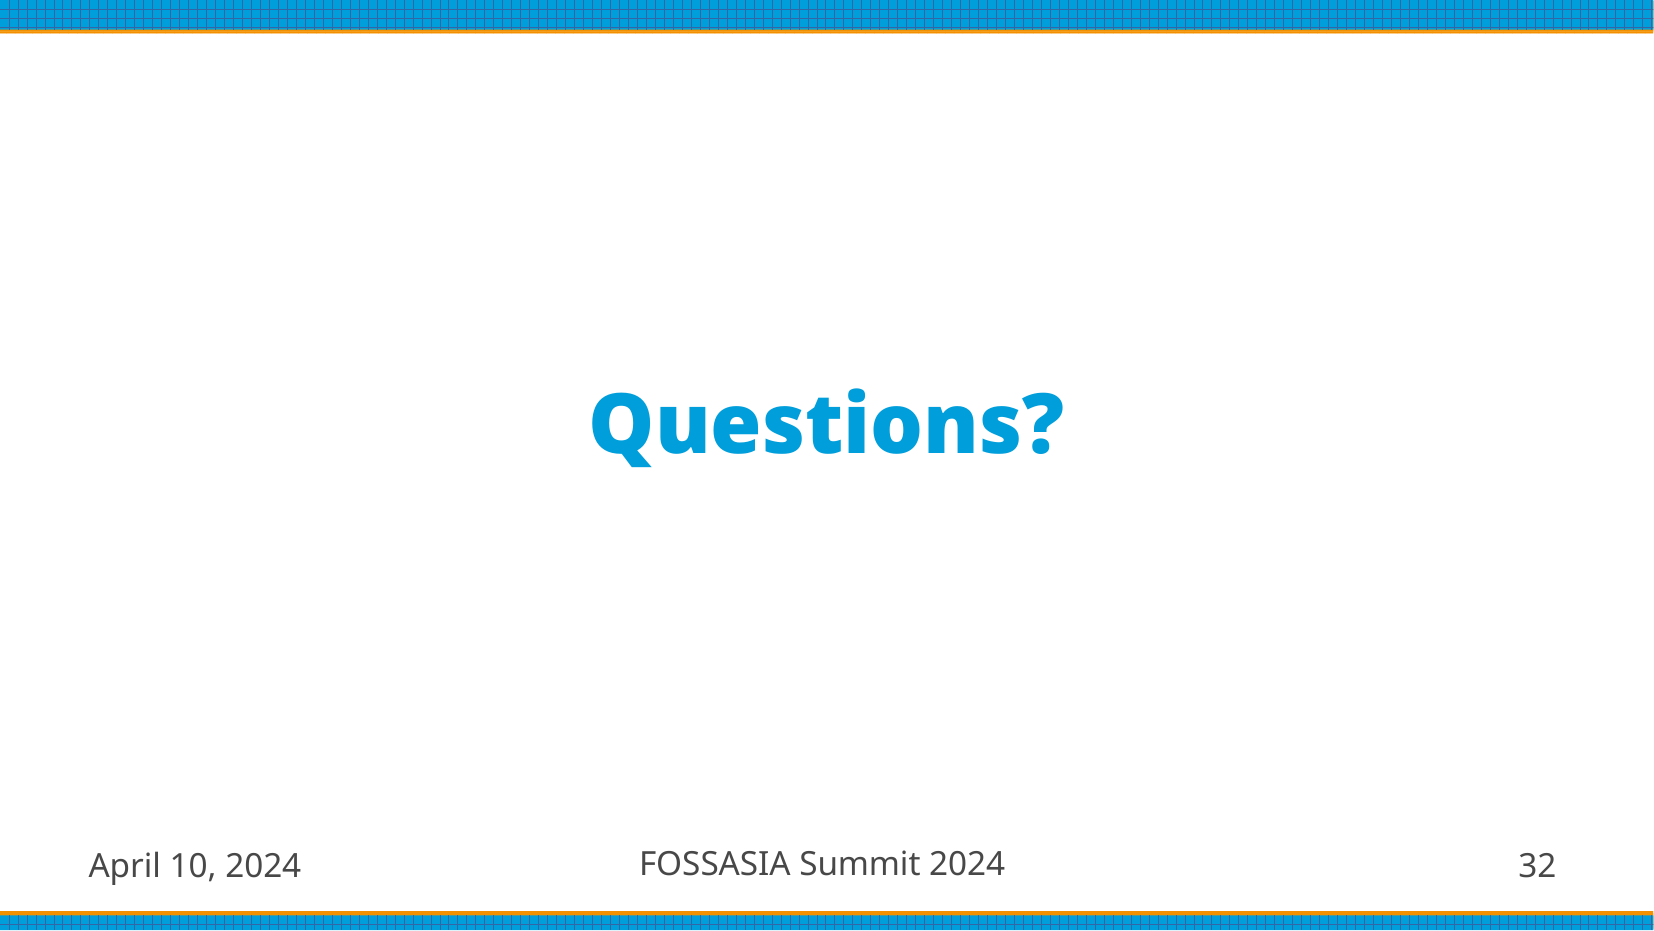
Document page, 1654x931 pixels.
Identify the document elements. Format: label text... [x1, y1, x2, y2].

subtitle Questions? [88, 44, 1565, 798]
